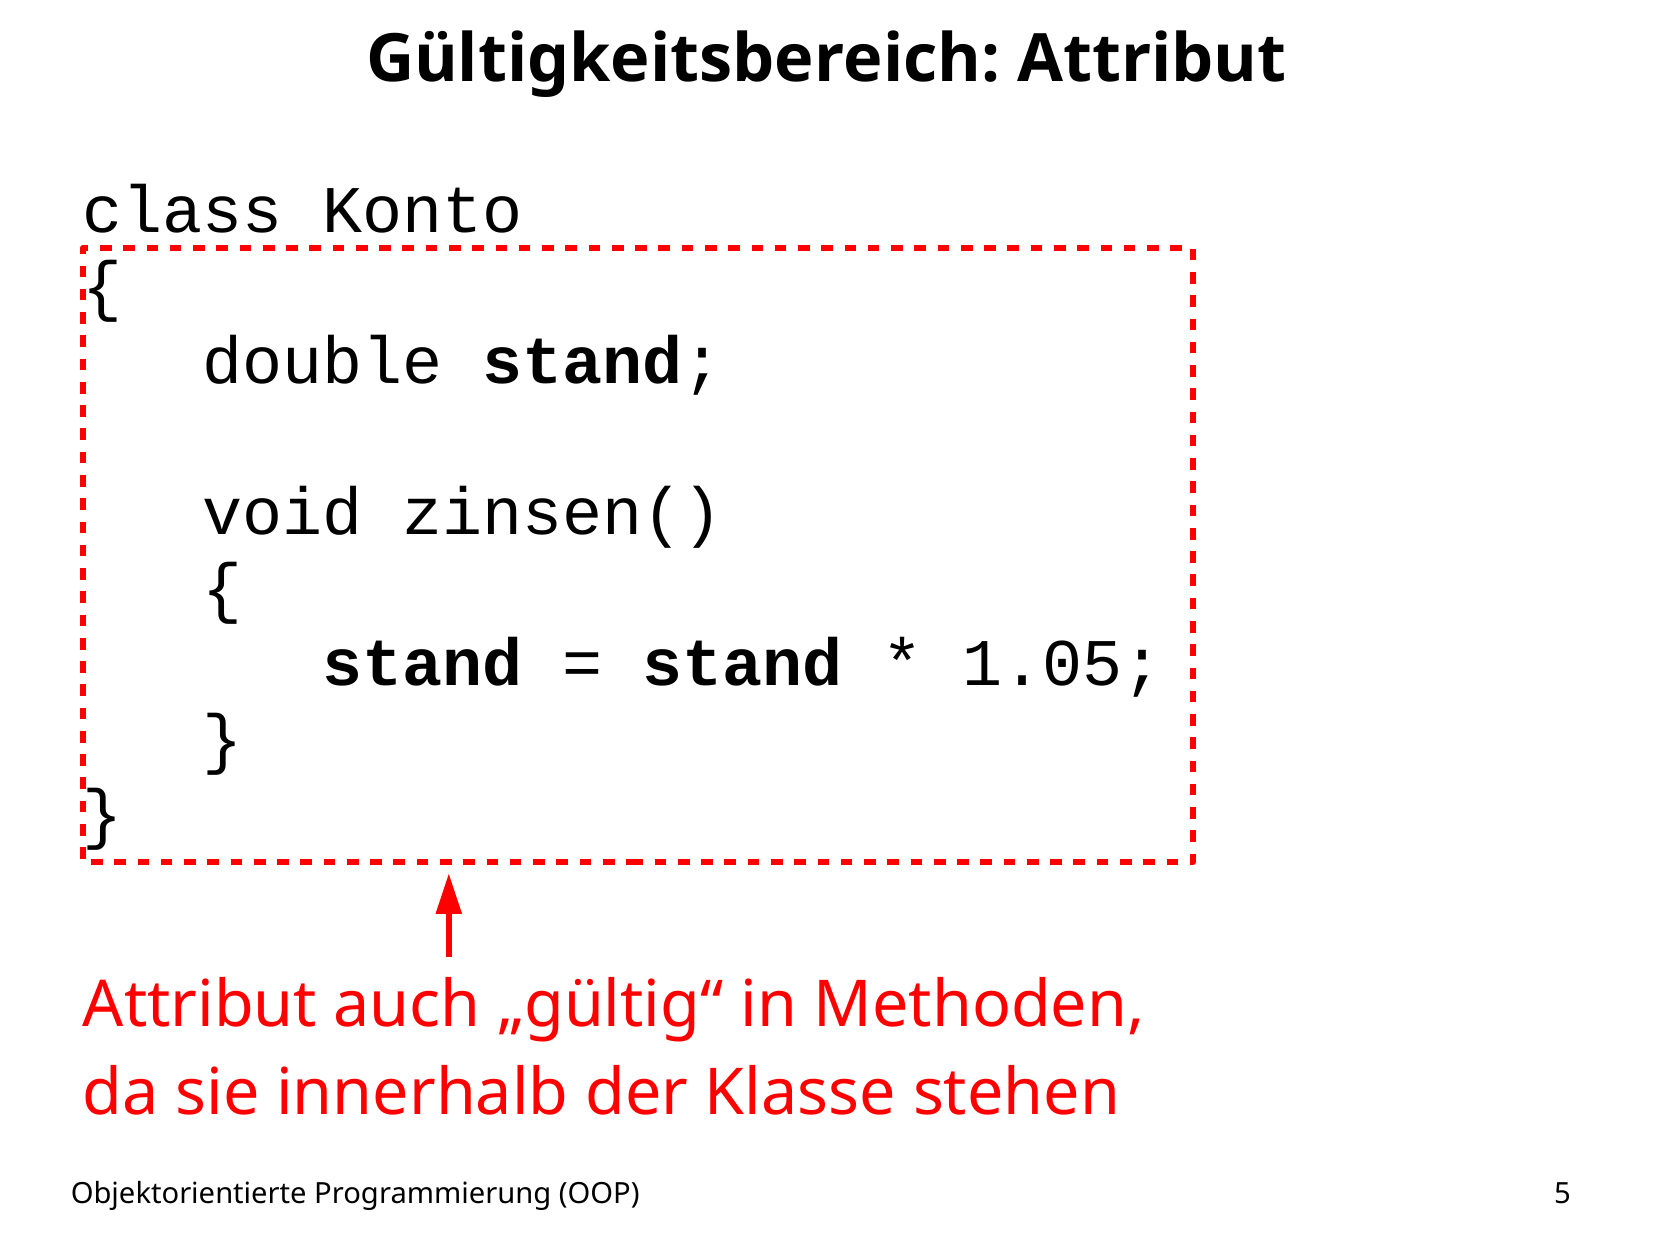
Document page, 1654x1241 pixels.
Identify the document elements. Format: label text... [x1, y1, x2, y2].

title Gültigkeitsbereich: Attribut [0, 5, 1654, 107]
list class Konto { double stand; void zinsen() { stand = stand * 1.05; } } [82, 177, 1571, 1146]
list Attribut auch „gültig“ in Methoden, da sie innerhalb der Klasse stehen [82, 956, 1560, 1134]
